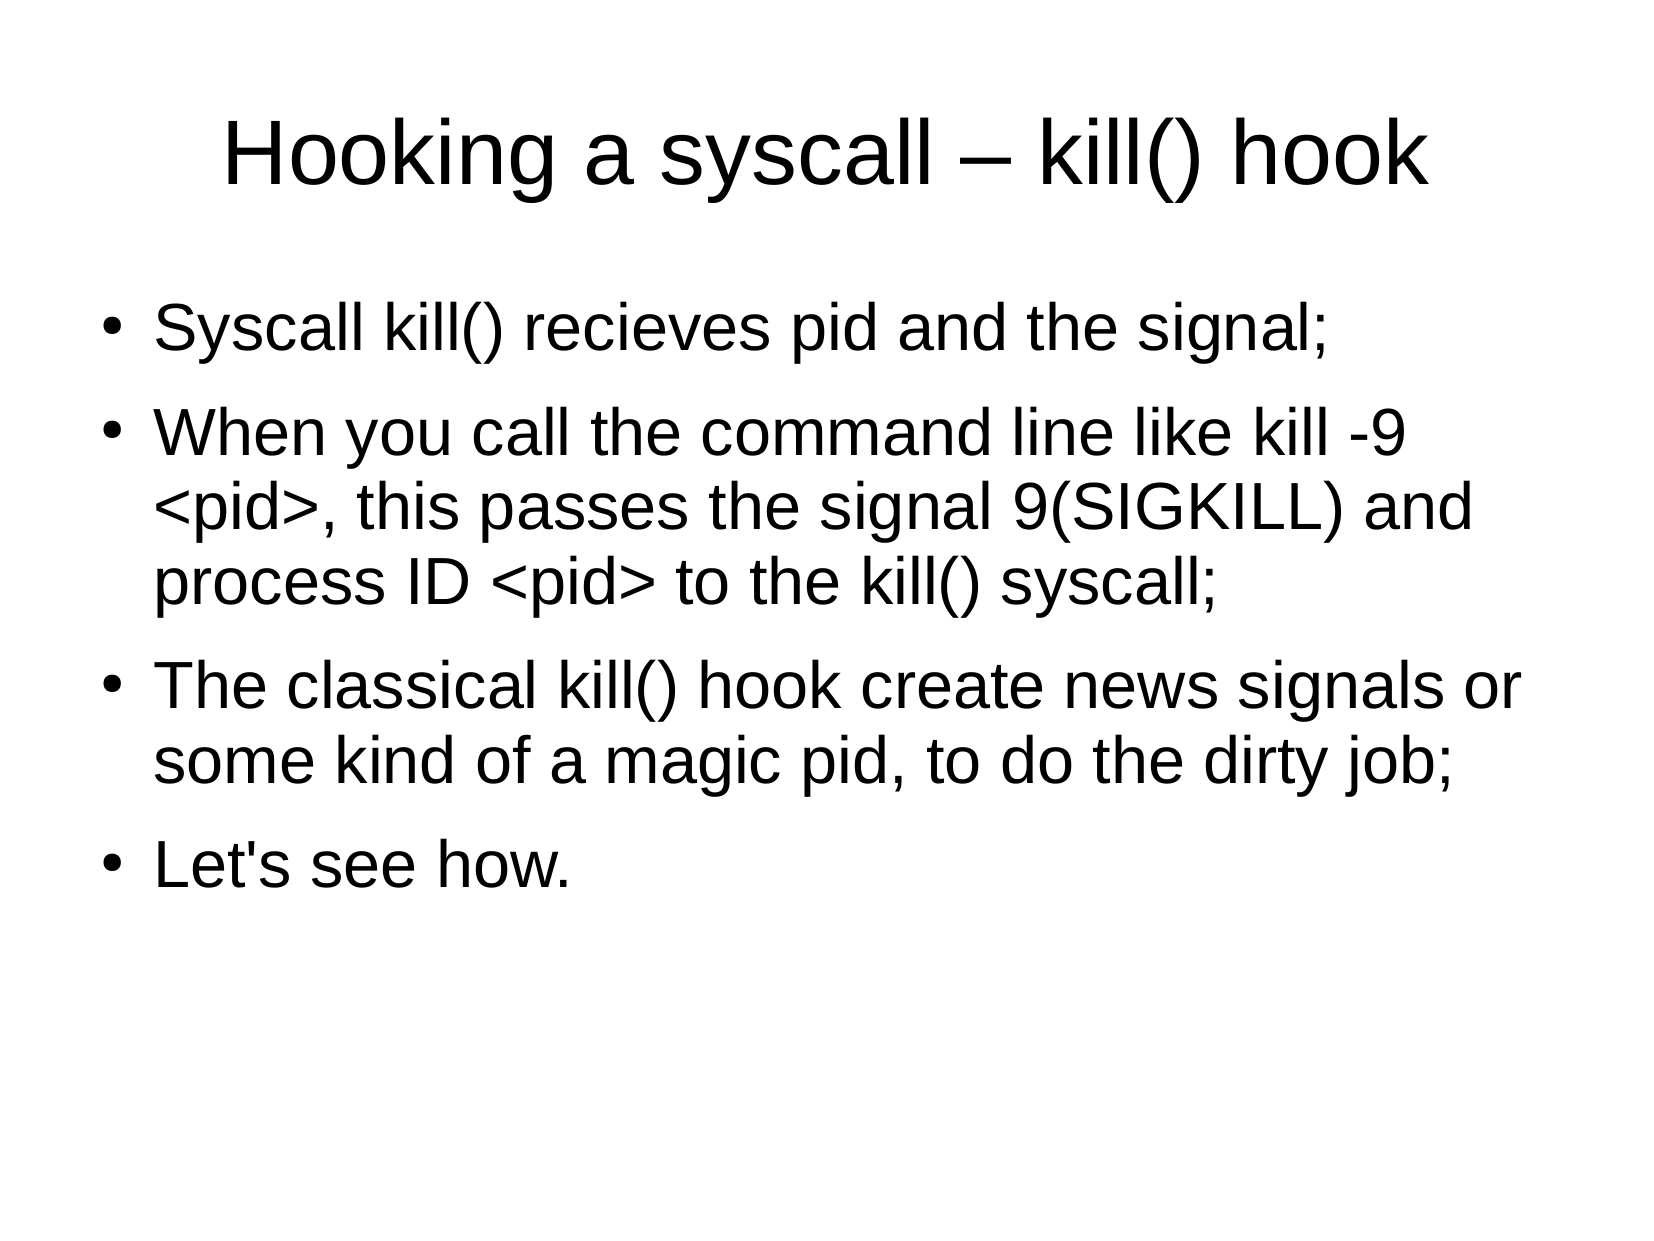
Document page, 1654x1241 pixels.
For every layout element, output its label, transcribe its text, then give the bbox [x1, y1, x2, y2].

list Syscall kill() recieves pid and the signal; When you call the command line like kill -9 <pid>, this passes the signal 9(SIGKILL) and process ID <pid> to the kill() syscall; The classical kill() hook create news signals or some kind of a magic pid, to do the dirty job; Let's see how. [82, 290, 1571, 1010]
title Hooking a syscall – kill() hook [82, 49, 1571, 257]
